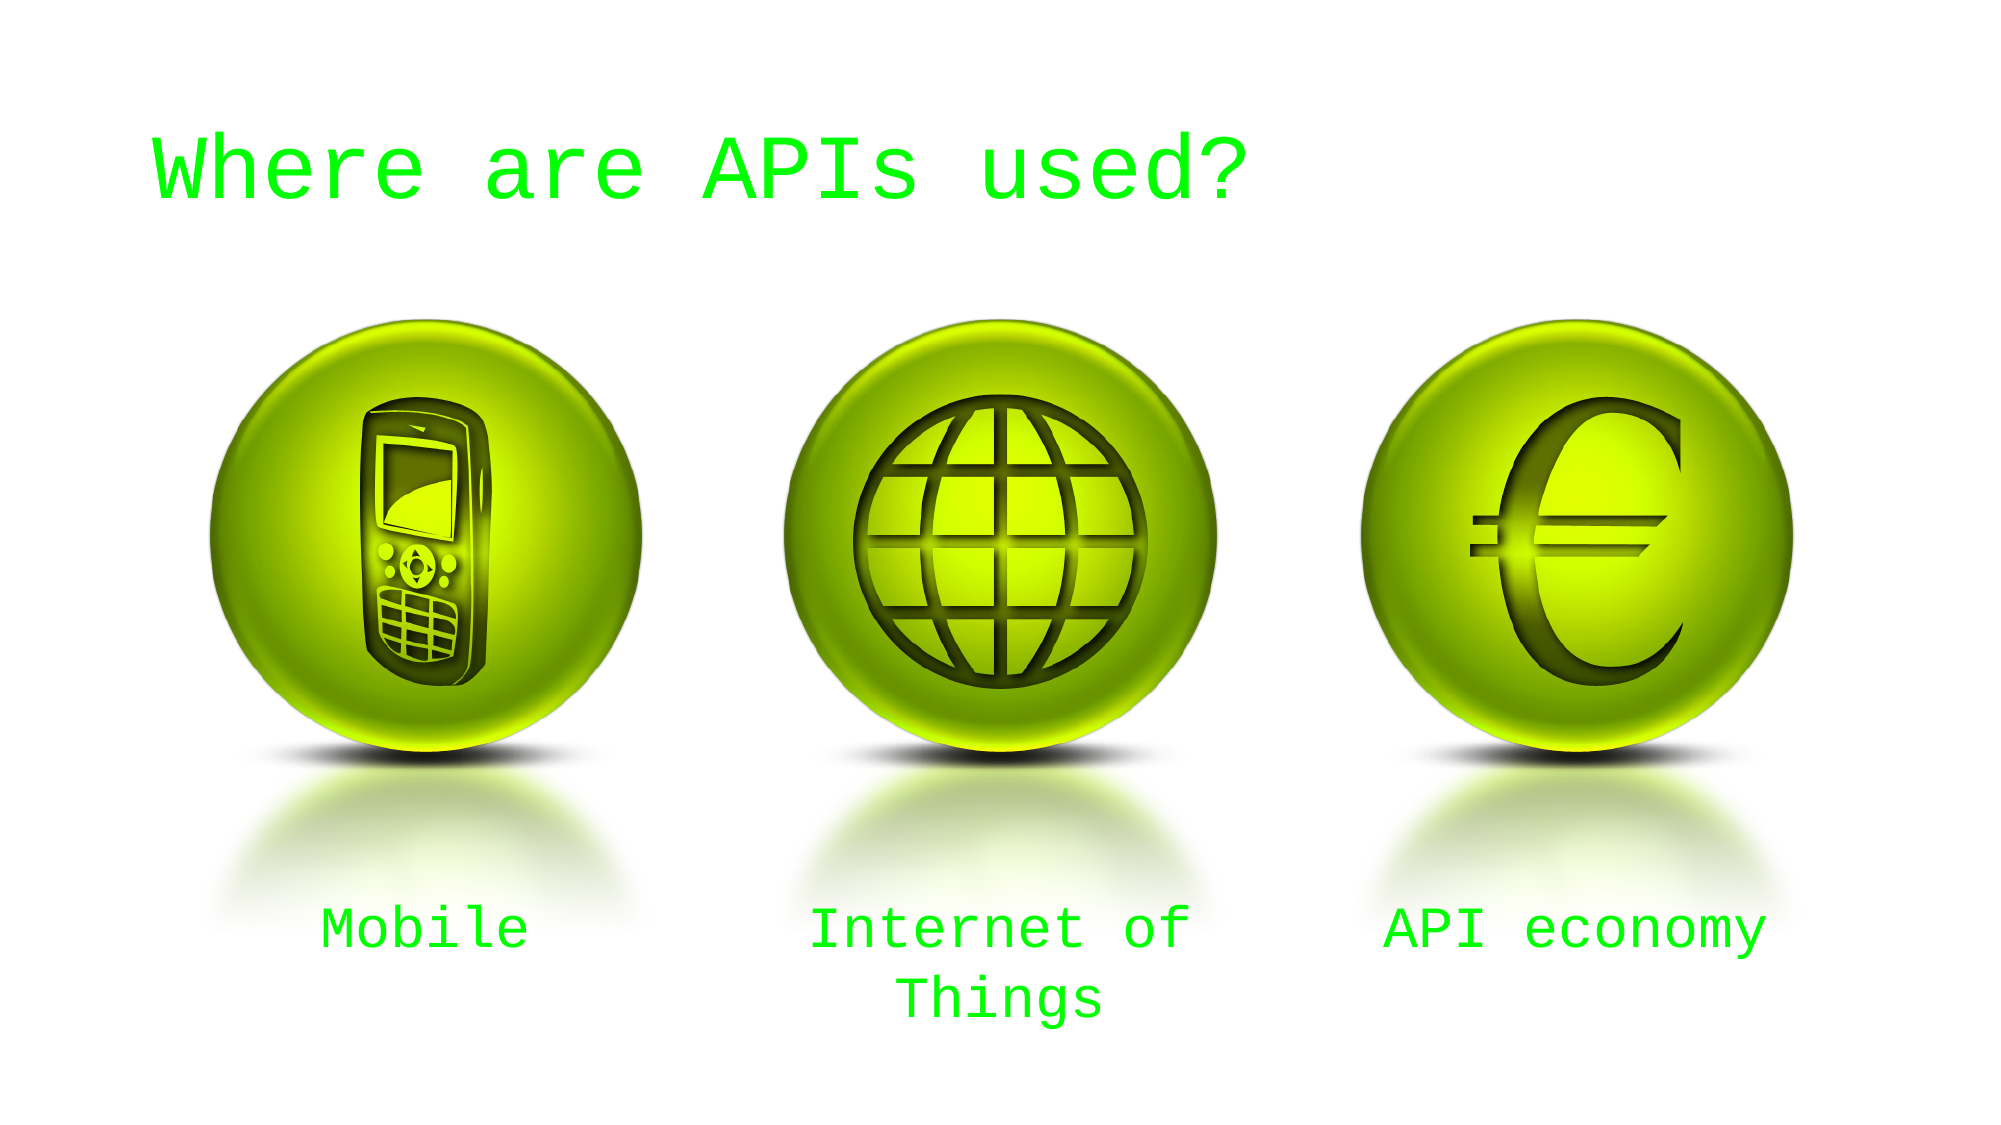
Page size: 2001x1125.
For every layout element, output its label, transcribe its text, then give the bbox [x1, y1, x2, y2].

text_box Mobile [137, 882, 711, 968]
picture [137, 295, 1865, 882]
text_box Internet of Things [711, 882, 1289, 1039]
text_box API economy [1288, 882, 1865, 968]
title Where are APIs used? [137, 59, 1863, 278]
